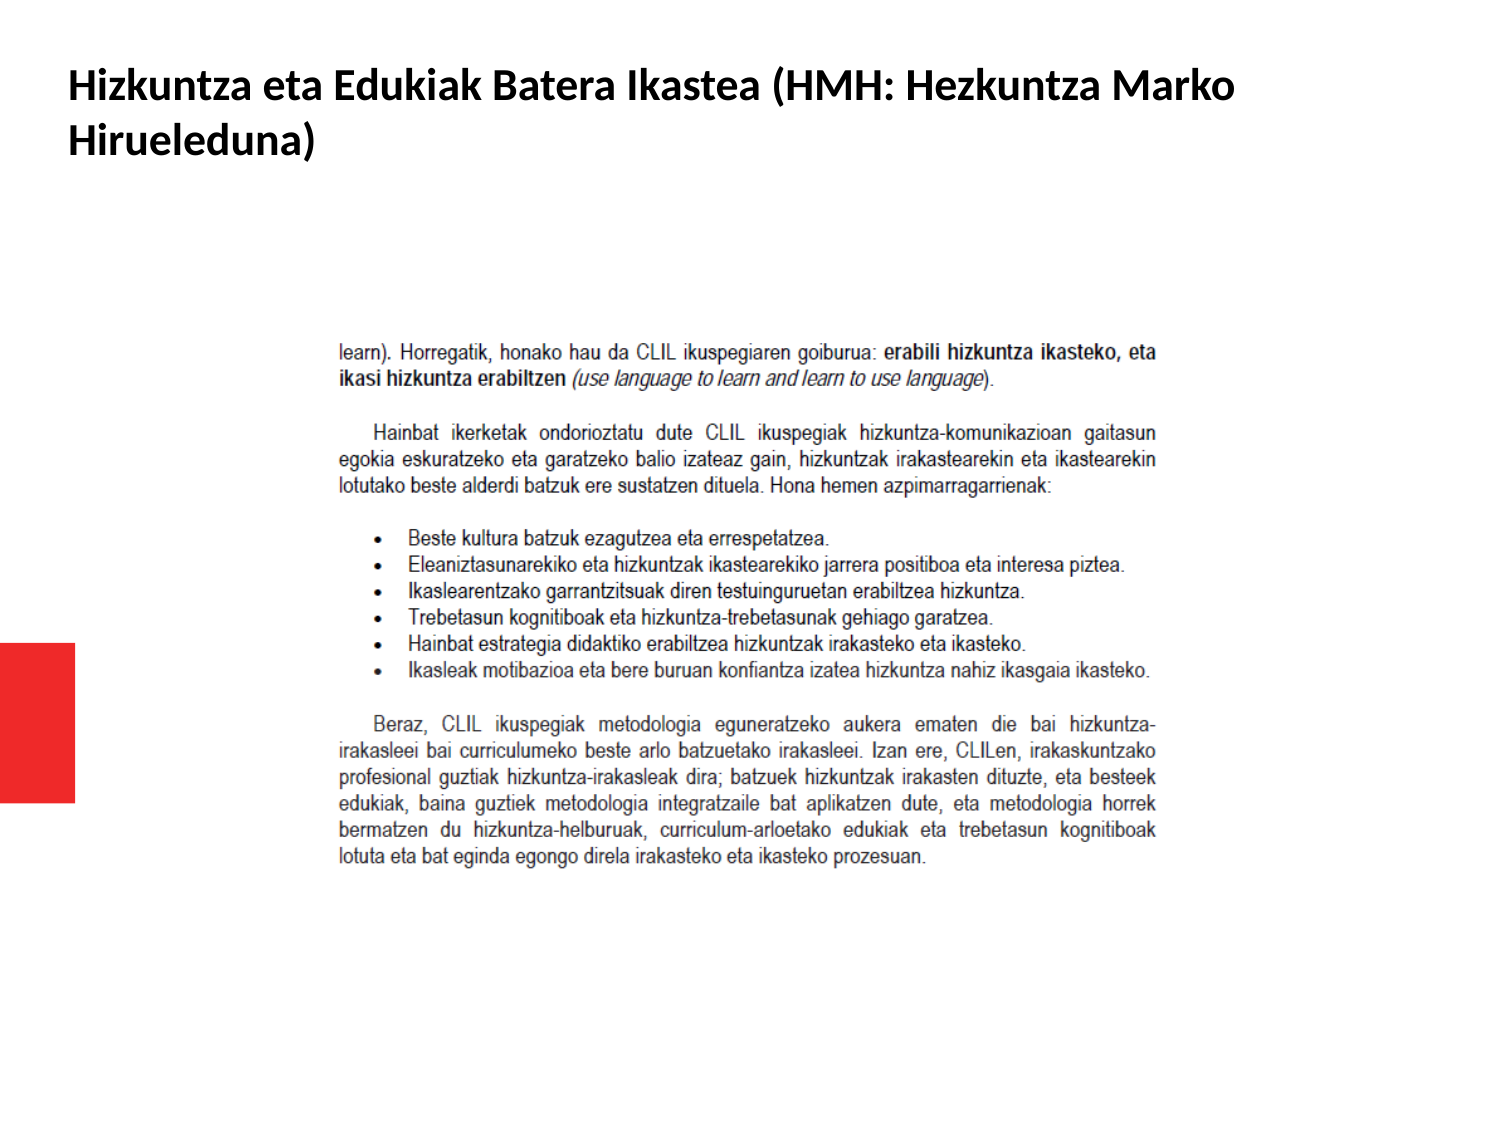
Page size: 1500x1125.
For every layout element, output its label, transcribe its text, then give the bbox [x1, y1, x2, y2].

picture [324, 338, 1211, 885]
list Hizkuntza eta Edukiak Batera Ikastea (HMH: Hezkuntza Marko Hirueleduna) [53, 47, 1447, 1012]
